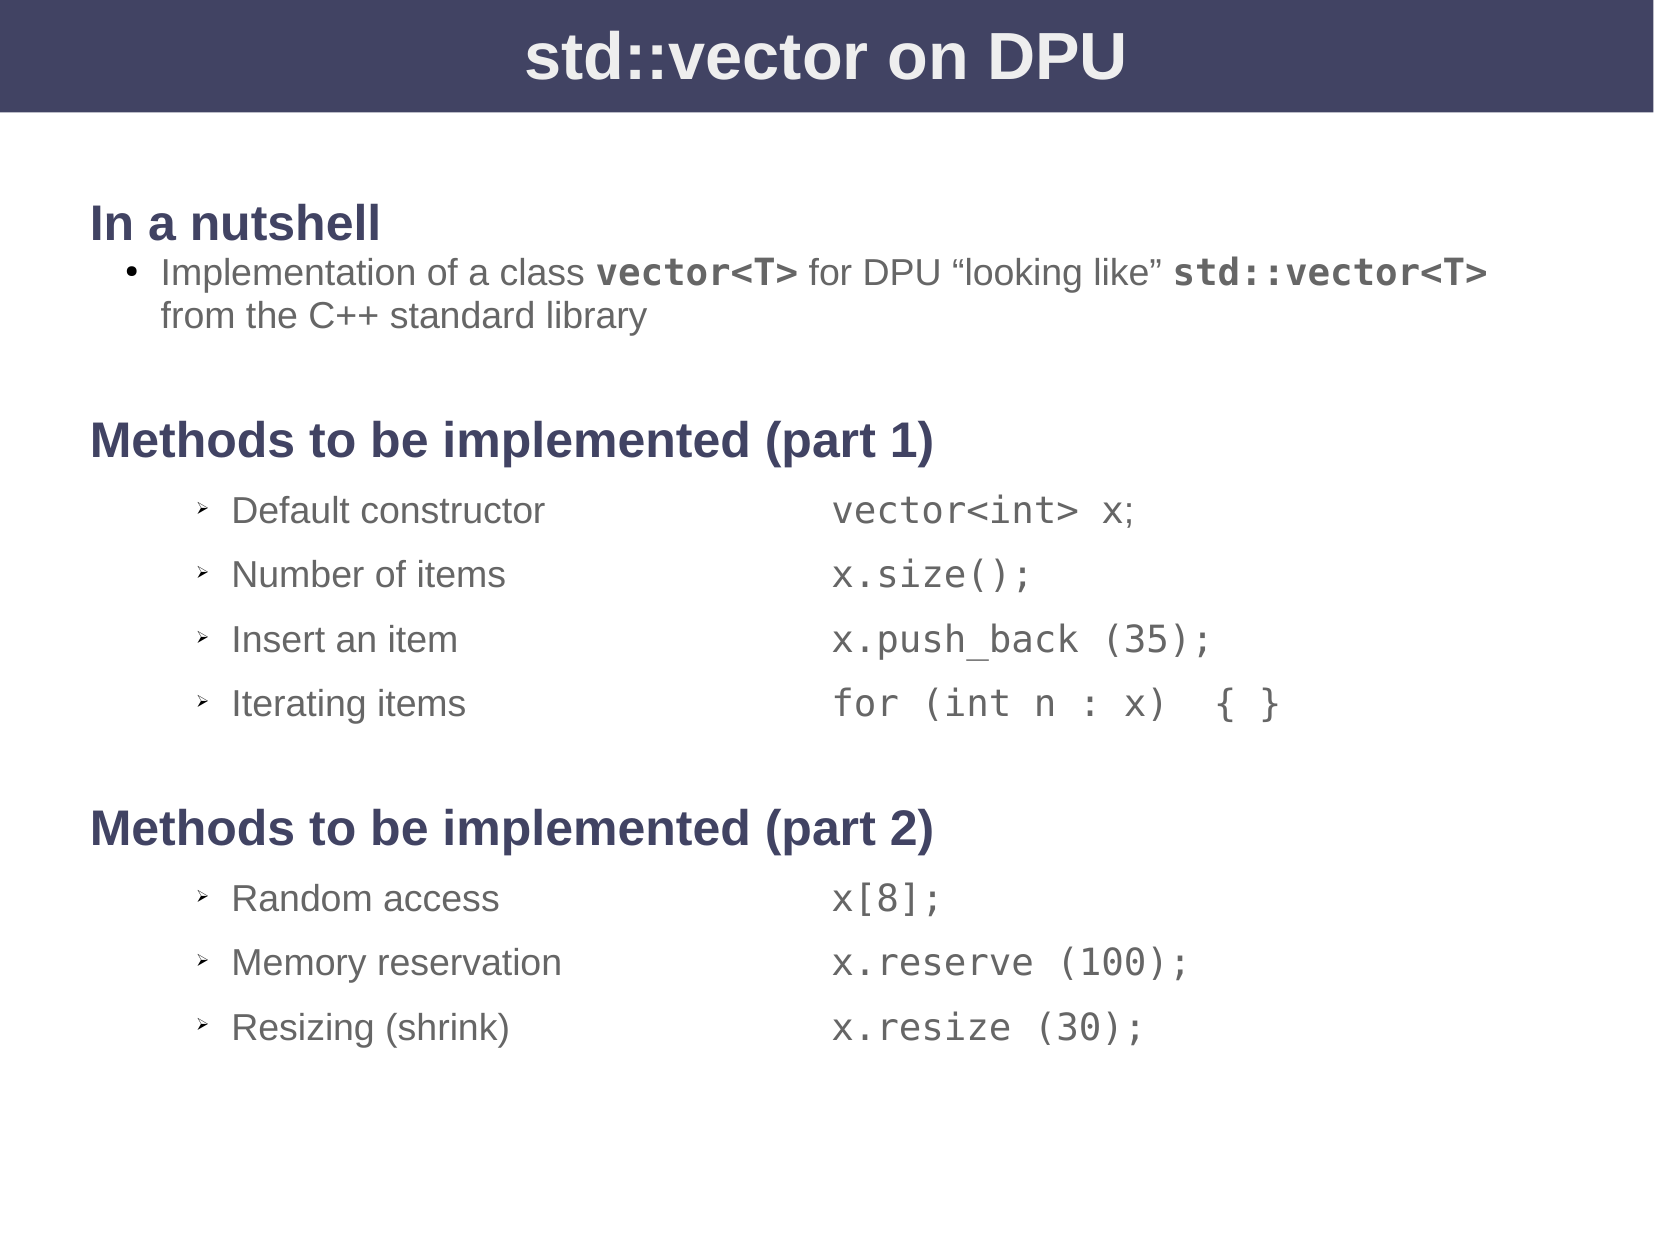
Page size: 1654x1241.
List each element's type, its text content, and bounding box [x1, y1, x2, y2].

text_box In a nutshell Implementation of a class vector<T> for DPU “looking like” std::vector<T> from the C++ standard library Methods to be implemented (part 1) Default constructor vector<int> x; Number of items x.size(); Insert an item x.push_back (35); Iterating items for (int n : x) { } Methods to be implemented (part 2) Random access x[8]; Memory reservation x.reserve (100); Resizing (shrink) x.resize (30); [75, 187, 1576, 1058]
text_box std::vector on DPU [0, 0, 1654, 113]
